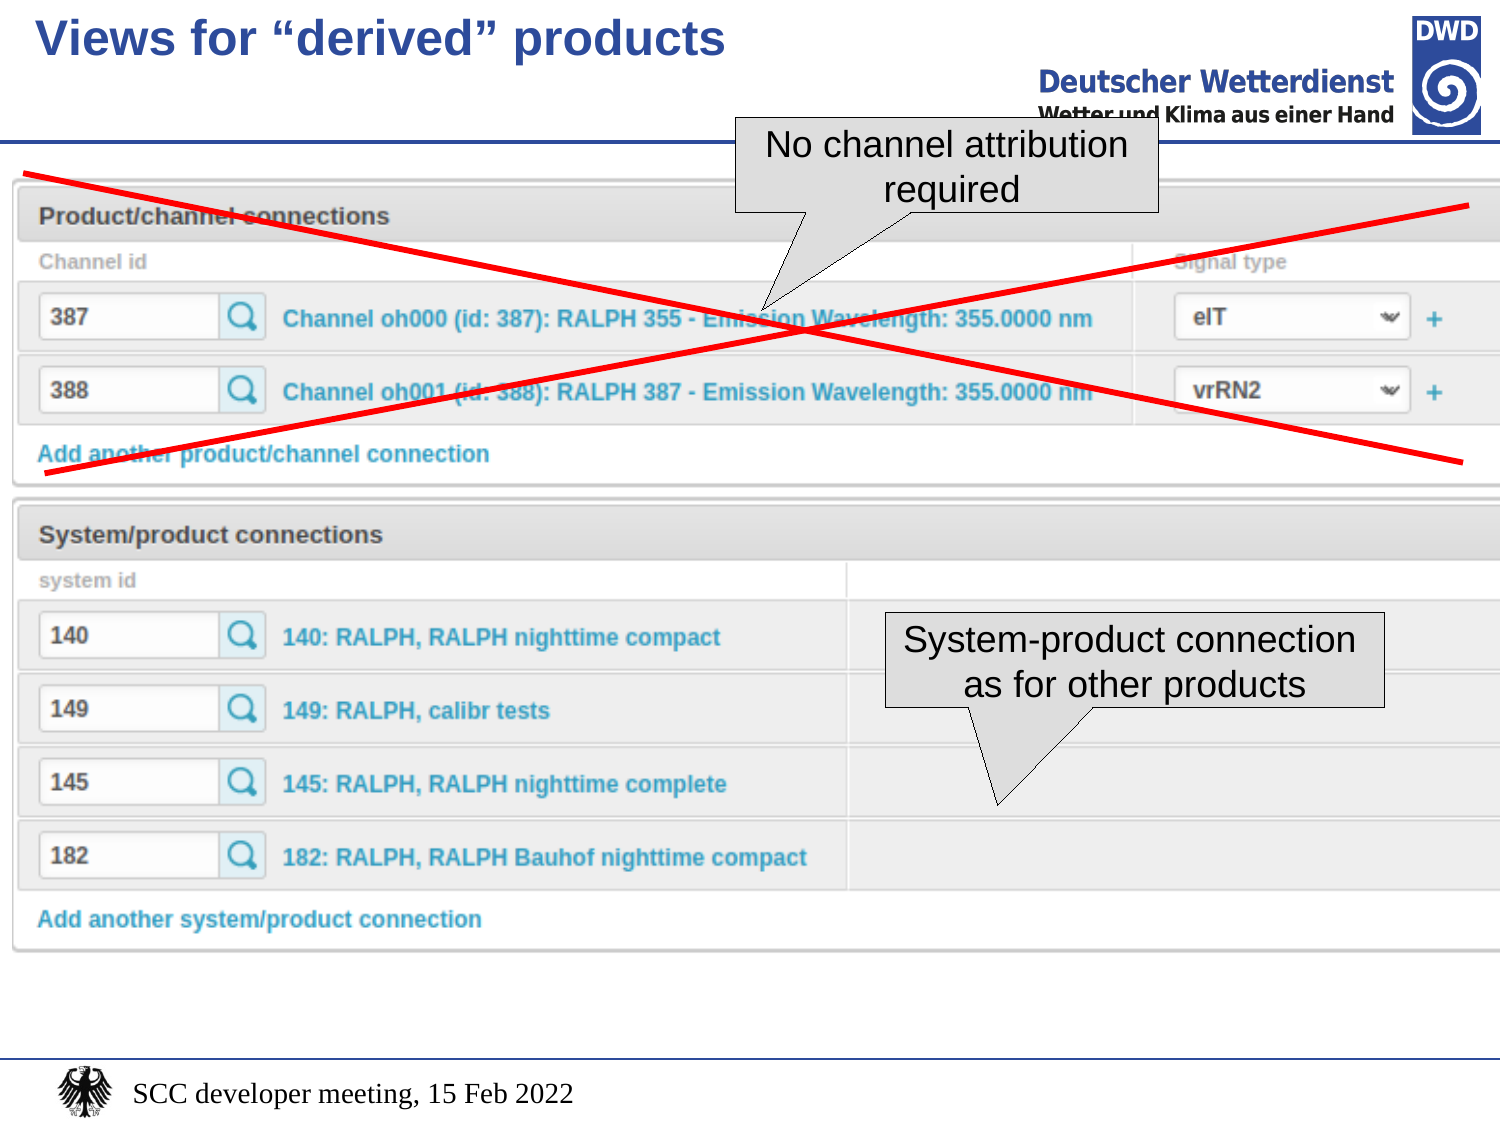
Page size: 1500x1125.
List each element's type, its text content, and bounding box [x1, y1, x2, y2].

text_box No channel attribution required [735, 117, 1159, 311]
picture [55, 1064, 114, 1119]
text_box System-product connection as for other products [885, 612, 1385, 806]
text_box Views for “derived” products [20, 0, 988, 74]
picture [12, 171, 1500, 955]
picture [1038, 16, 1481, 135]
